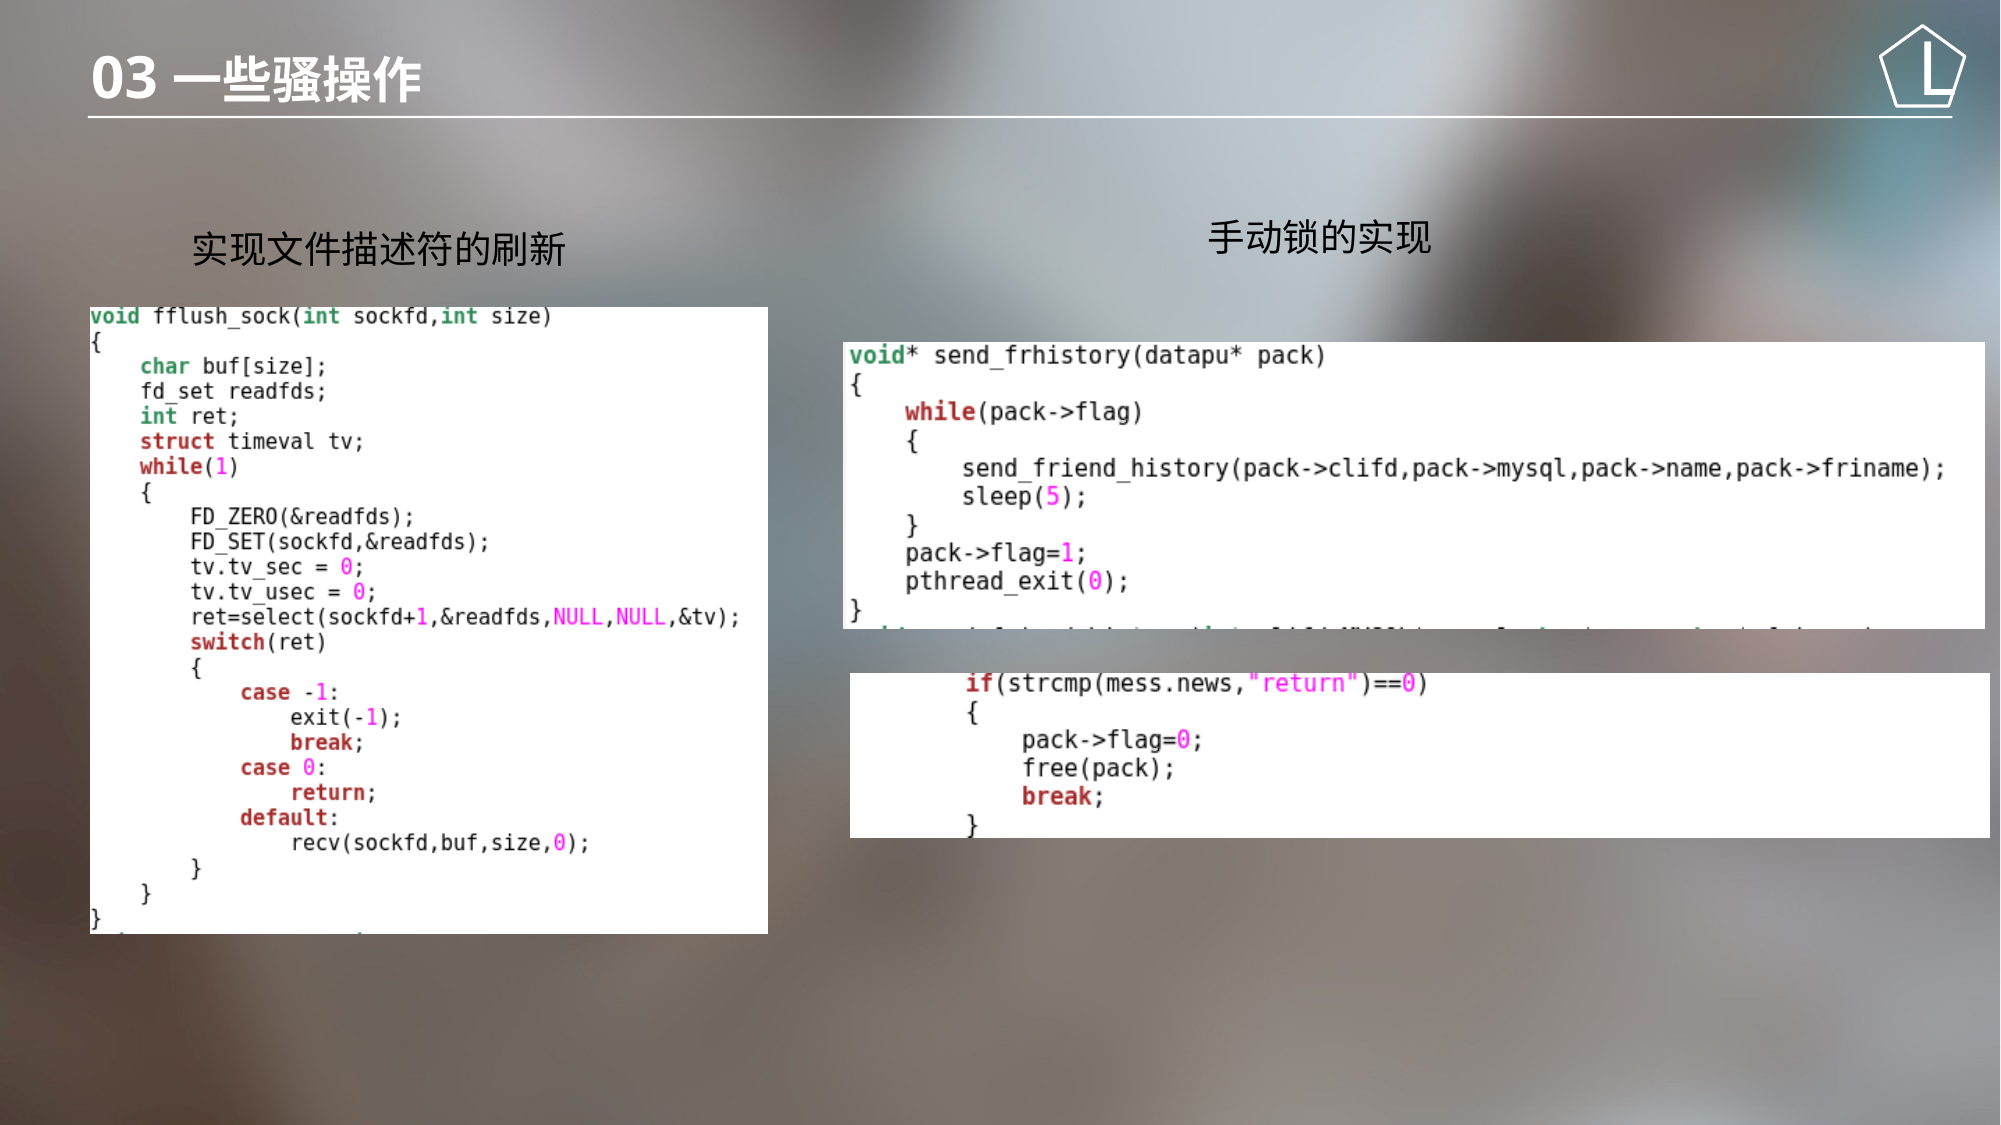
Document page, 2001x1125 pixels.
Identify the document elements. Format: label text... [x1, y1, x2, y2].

text_box 03 [57, 33, 192, 118]
text_box 手动锁的实现 [1192, 200, 1548, 272]
text_box 一些骚操作 [157, 41, 753, 116]
picture [0, 0, 2001, 1125]
text_box 实现文件描述符的刷新 [177, 212, 626, 284]
